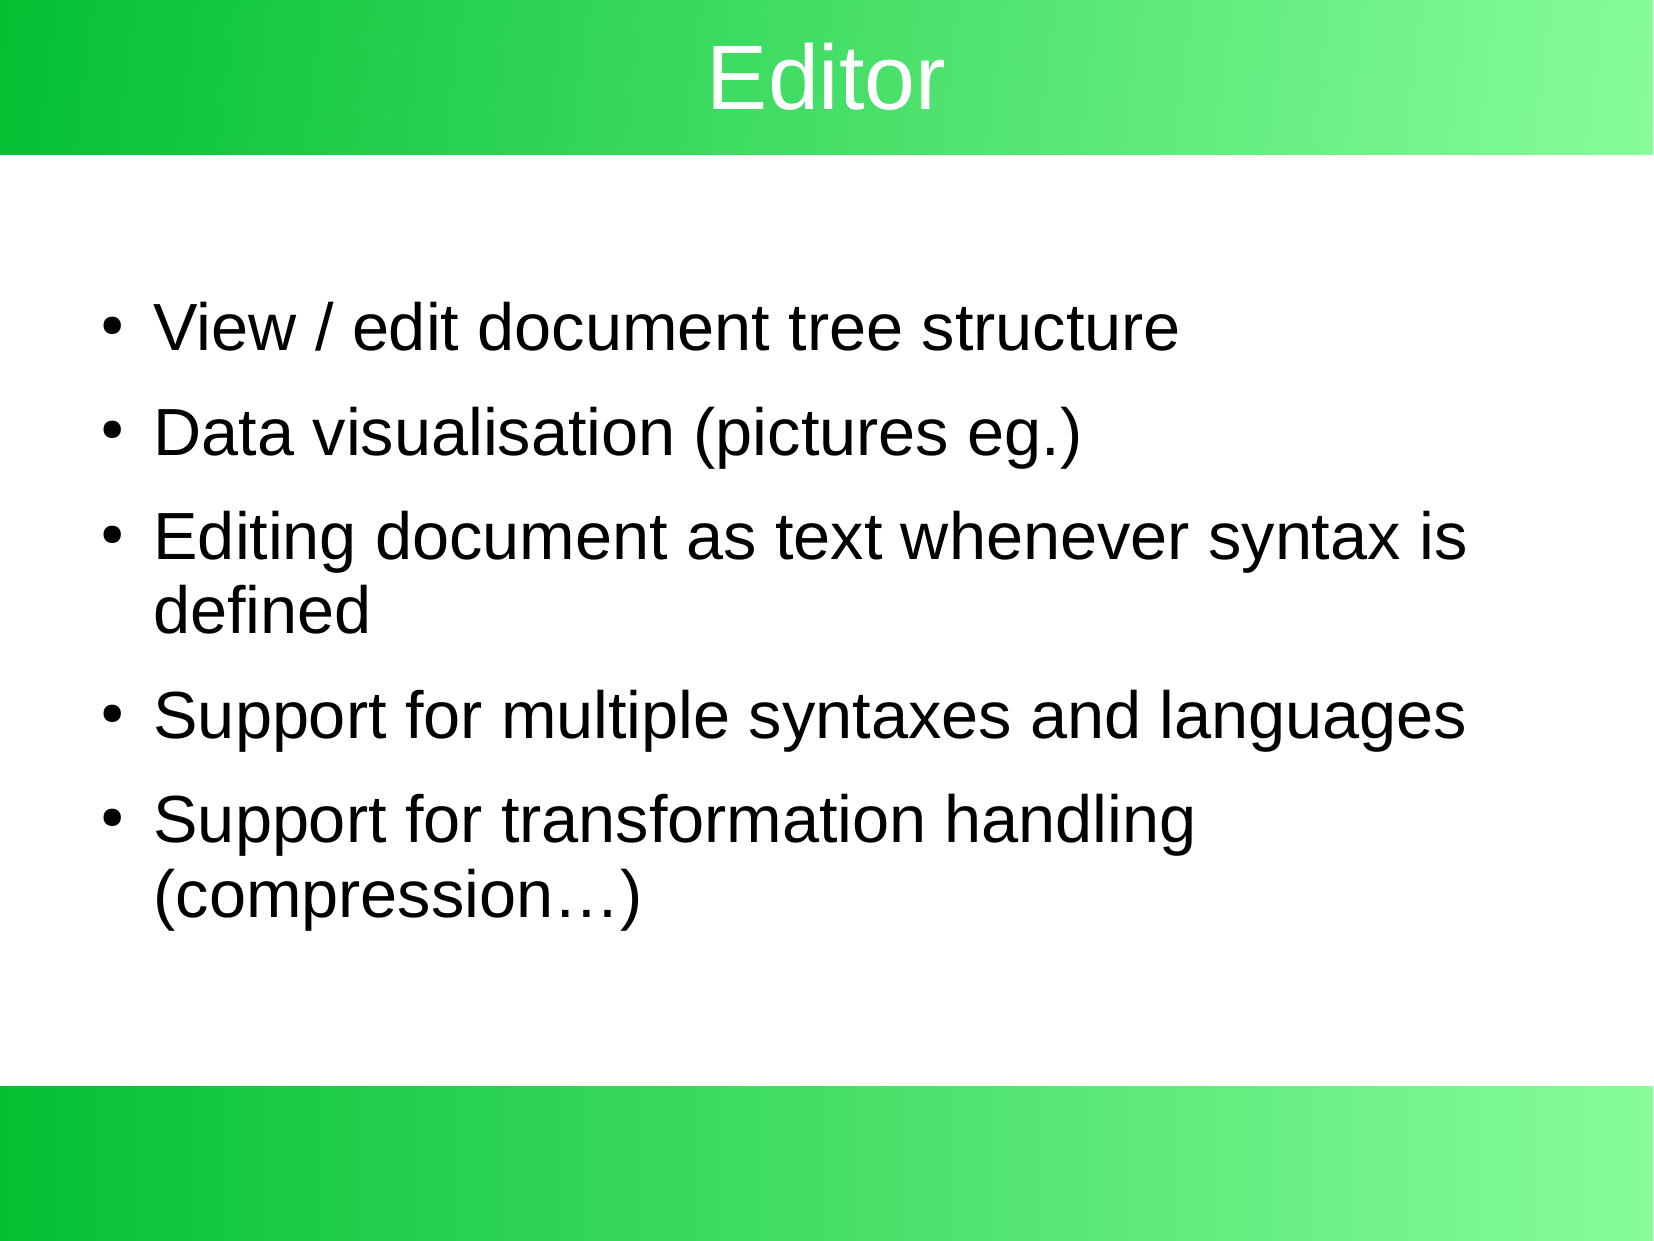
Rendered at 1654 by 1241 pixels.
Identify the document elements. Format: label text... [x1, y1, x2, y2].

list View / edit document tree structure Data visualisation (pictures eg.) Editing document as text whenever syntax is defined Support for multiple syntaxes and languages Support for transformation handling (compression…) [82, 290, 1571, 1010]
title Editor [82, 25, 1571, 130]
